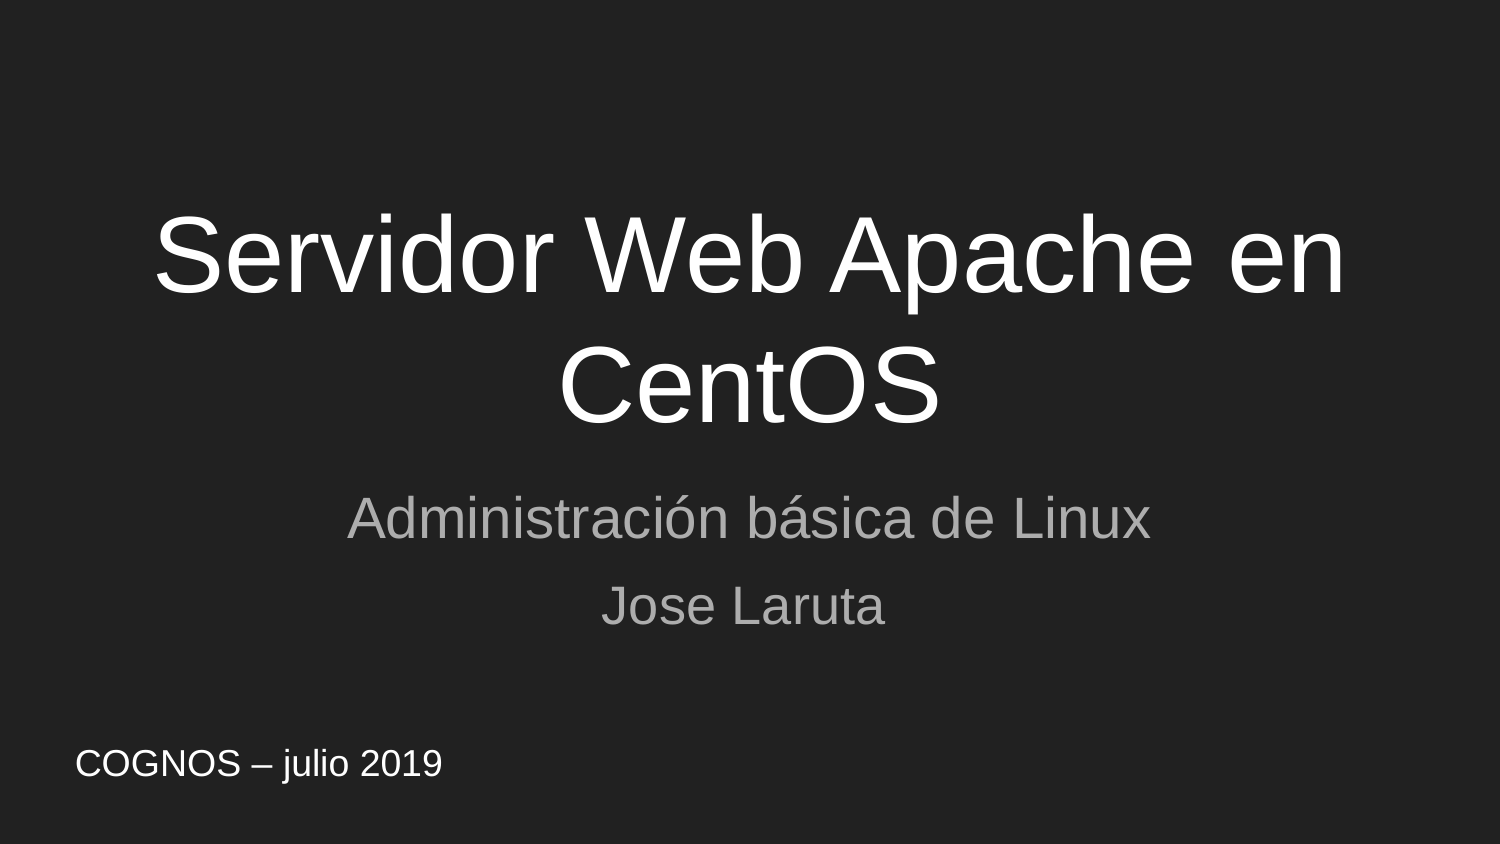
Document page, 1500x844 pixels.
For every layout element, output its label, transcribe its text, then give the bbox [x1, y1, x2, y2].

title Servidor Web Apache en CentOS [51, 122, 1449, 459]
text_box COGNOS – julio 2019 [60, 735, 1441, 792]
subtitle Administración básica de Linux [51, 464, 1449, 595]
text_box Jose Laruta [45, 555, 1443, 685]
